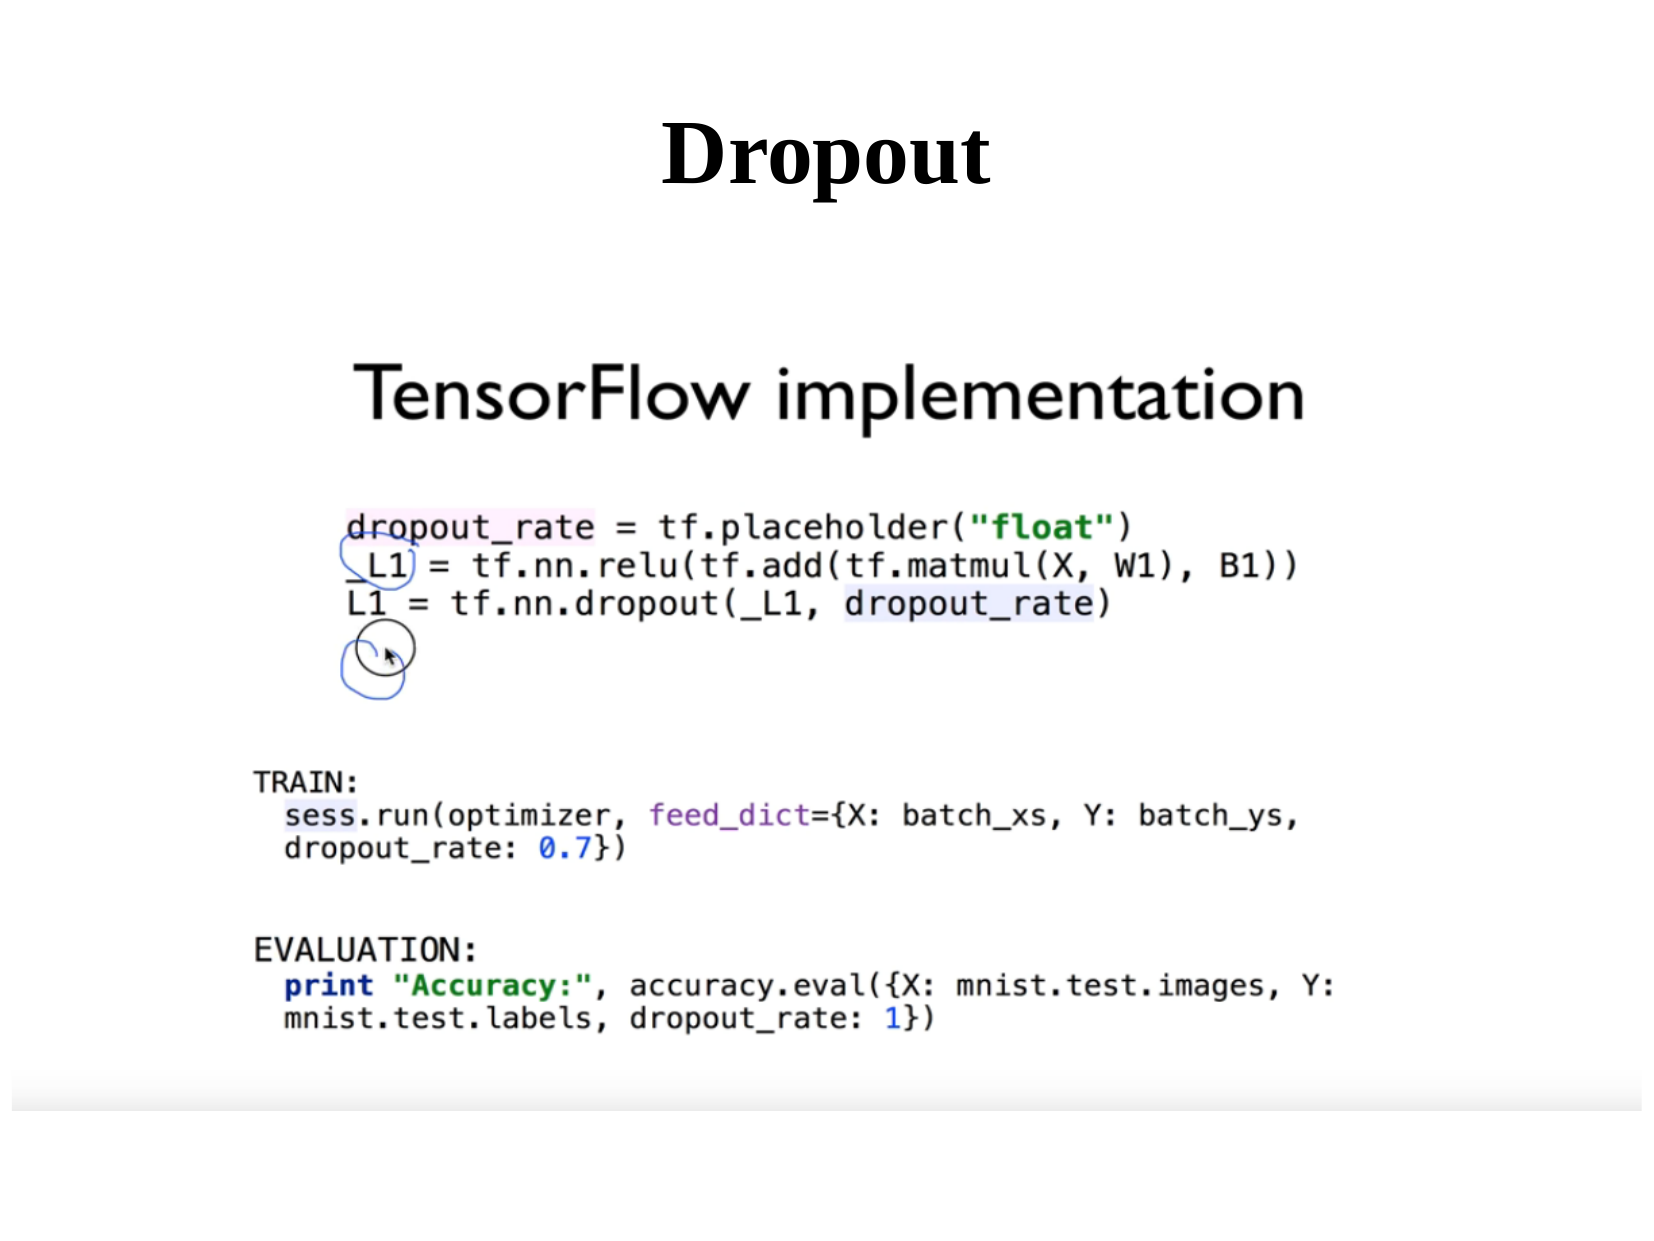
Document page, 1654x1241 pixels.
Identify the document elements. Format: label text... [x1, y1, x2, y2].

title Dropout [82, 49, 1571, 257]
picture [11, 295, 1642, 1111]
